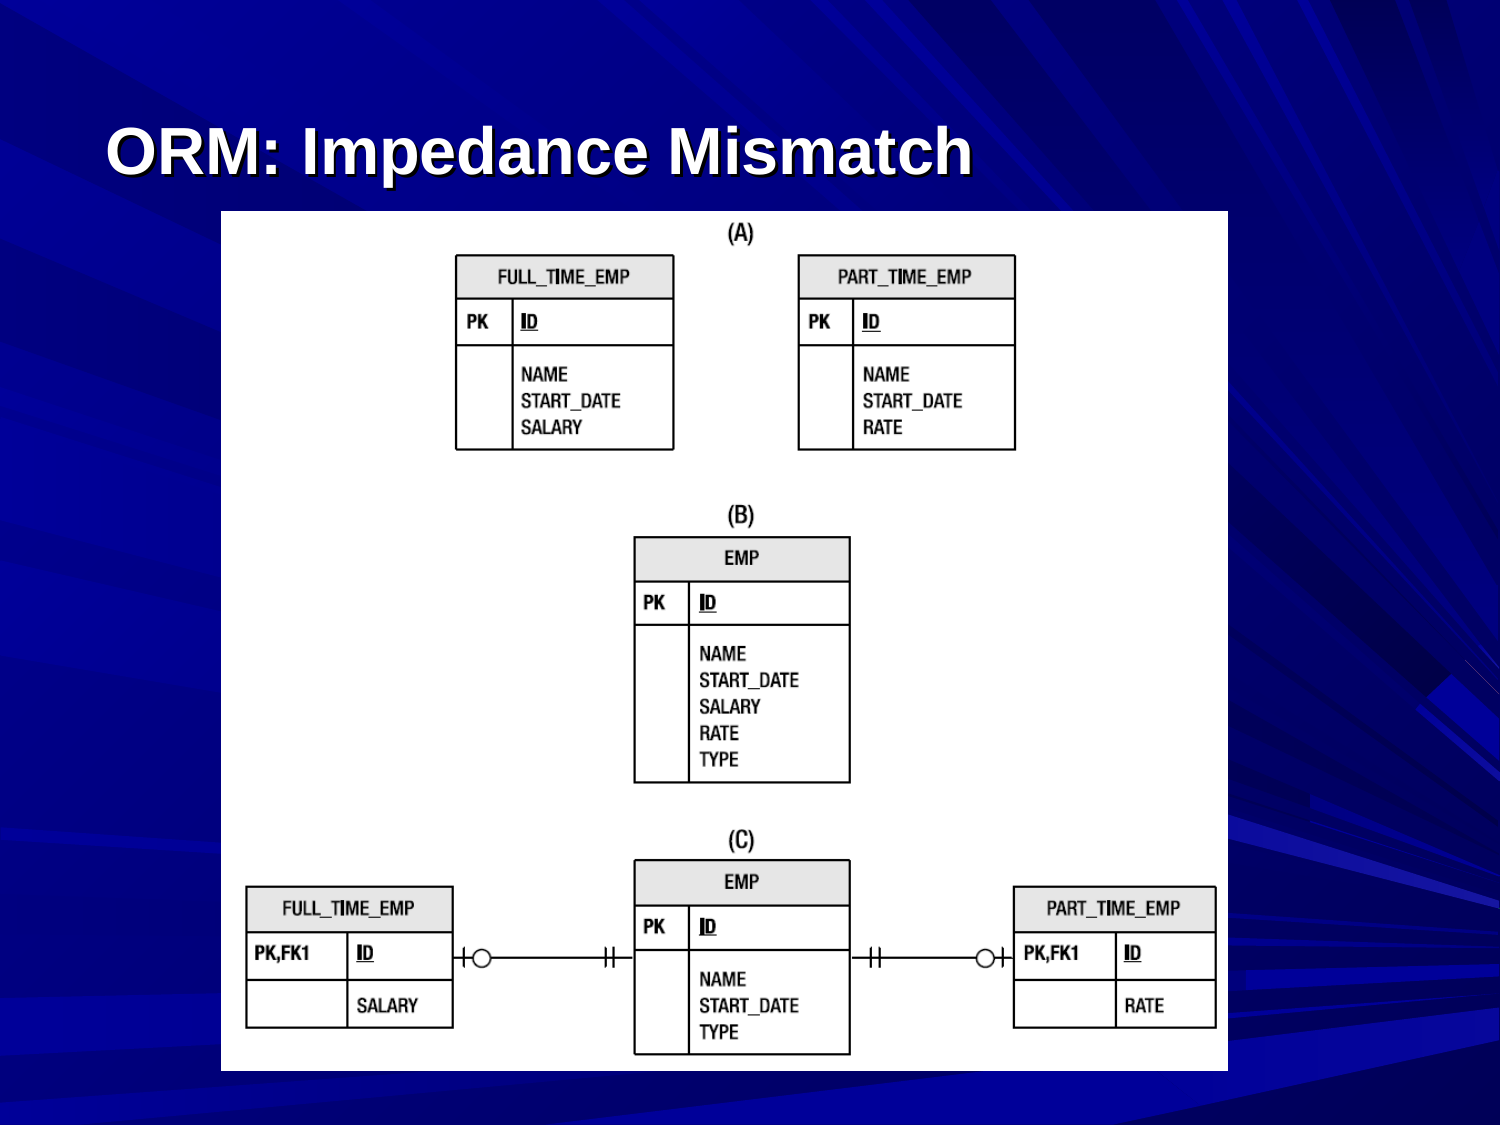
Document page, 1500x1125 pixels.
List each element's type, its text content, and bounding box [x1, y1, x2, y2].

title ORM: Impedance Mismatch [90, 40, 1441, 335]
picture [221, 211, 1228, 1071]
